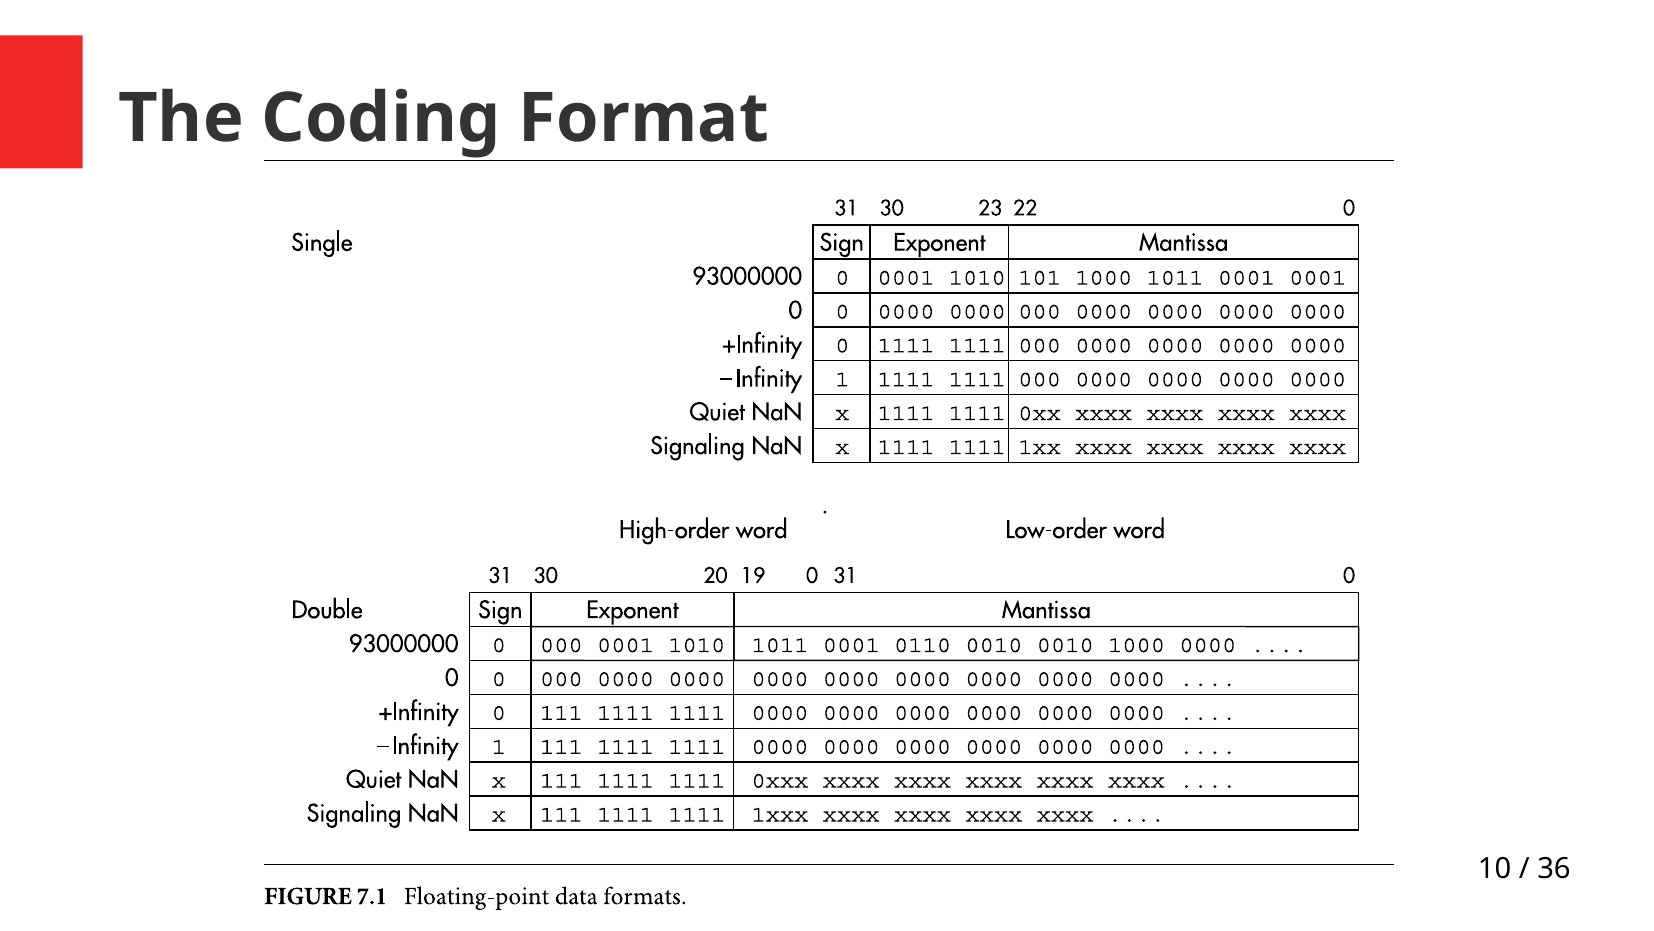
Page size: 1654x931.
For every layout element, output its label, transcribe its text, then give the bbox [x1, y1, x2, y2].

picture [264, 159, 1395, 911]
title The Coding Format [118, 37, 1571, 193]
